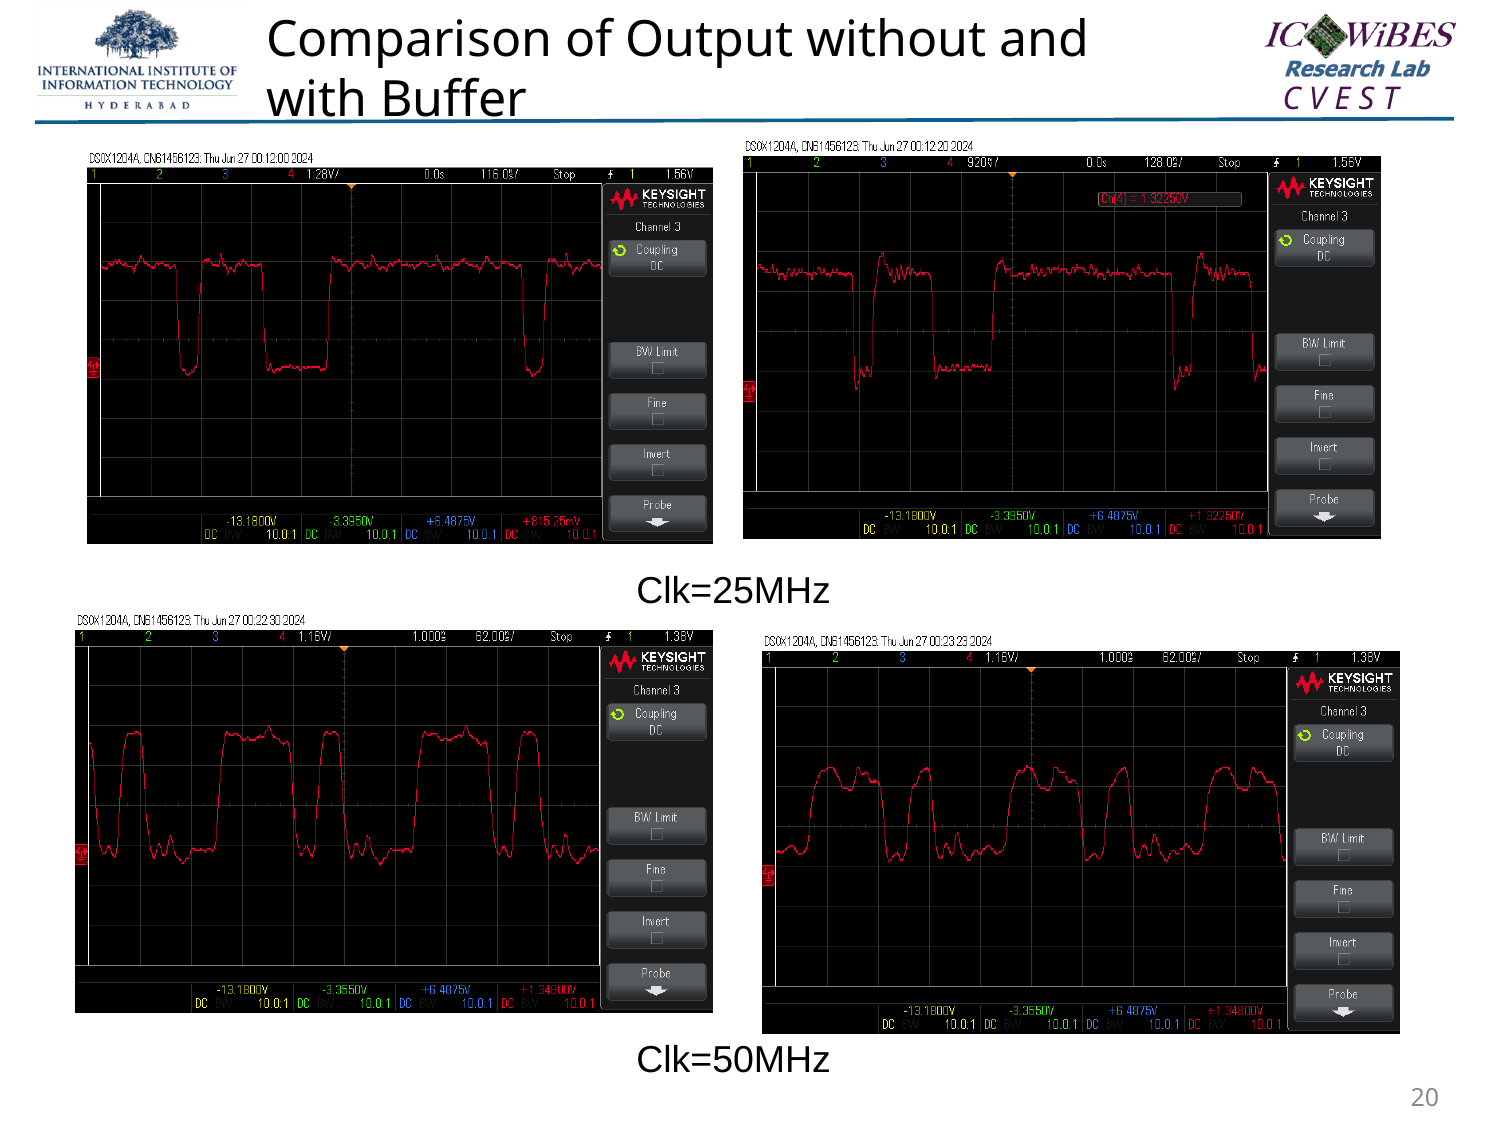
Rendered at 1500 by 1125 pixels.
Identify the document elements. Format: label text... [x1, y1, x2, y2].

picture [1261, 12, 1458, 82]
picture [87, 149, 713, 544]
text_box Clk=25MHz [621, 562, 863, 662]
picture [75, 611, 713, 1013]
slide_number <number> [1329, 1074, 1455, 1123]
picture [31, 2, 247, 115]
title Comparison of Output without and with Buffer [251, 23, 1195, 110]
text_box Clk=50MHz [621, 1030, 846, 1088]
picture [743, 137, 1381, 539]
picture [762, 632, 1400, 1034]
